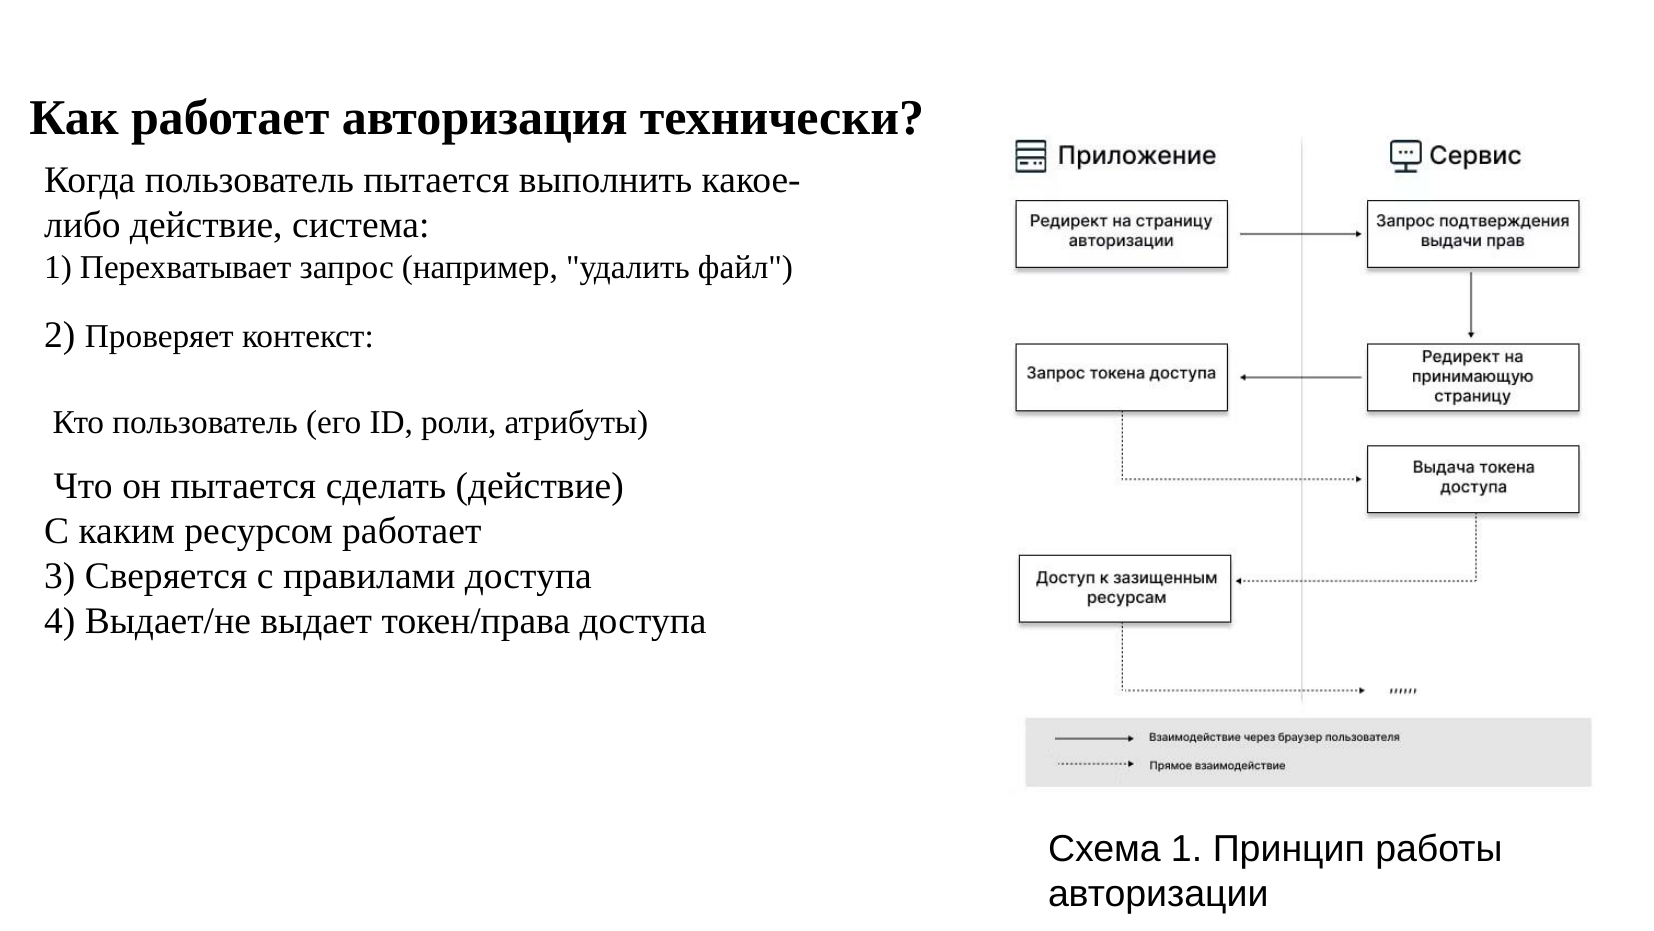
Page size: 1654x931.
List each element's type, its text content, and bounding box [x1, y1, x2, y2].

picture [974, 118, 1631, 823]
text_box Схема 1. Принцип работы авторизации [1033, 816, 1595, 916]
text_box Когда пользователь пытается выполнить какое-либо действие, система: 1) Перехватывает запрос (например, "удалить файл") 2) Проверяет контекст: Кто пользователь (его ID, роли, атрибуты) Что он пытается сделать (действие) С каким ресурсом работает 3) Сверяется с правилами доступа 4) Выдает/не выдает токен/права доступа [29, 147, 886, 846]
text_box Как работает авторизация технически? [29, 37, 1518, 193]
